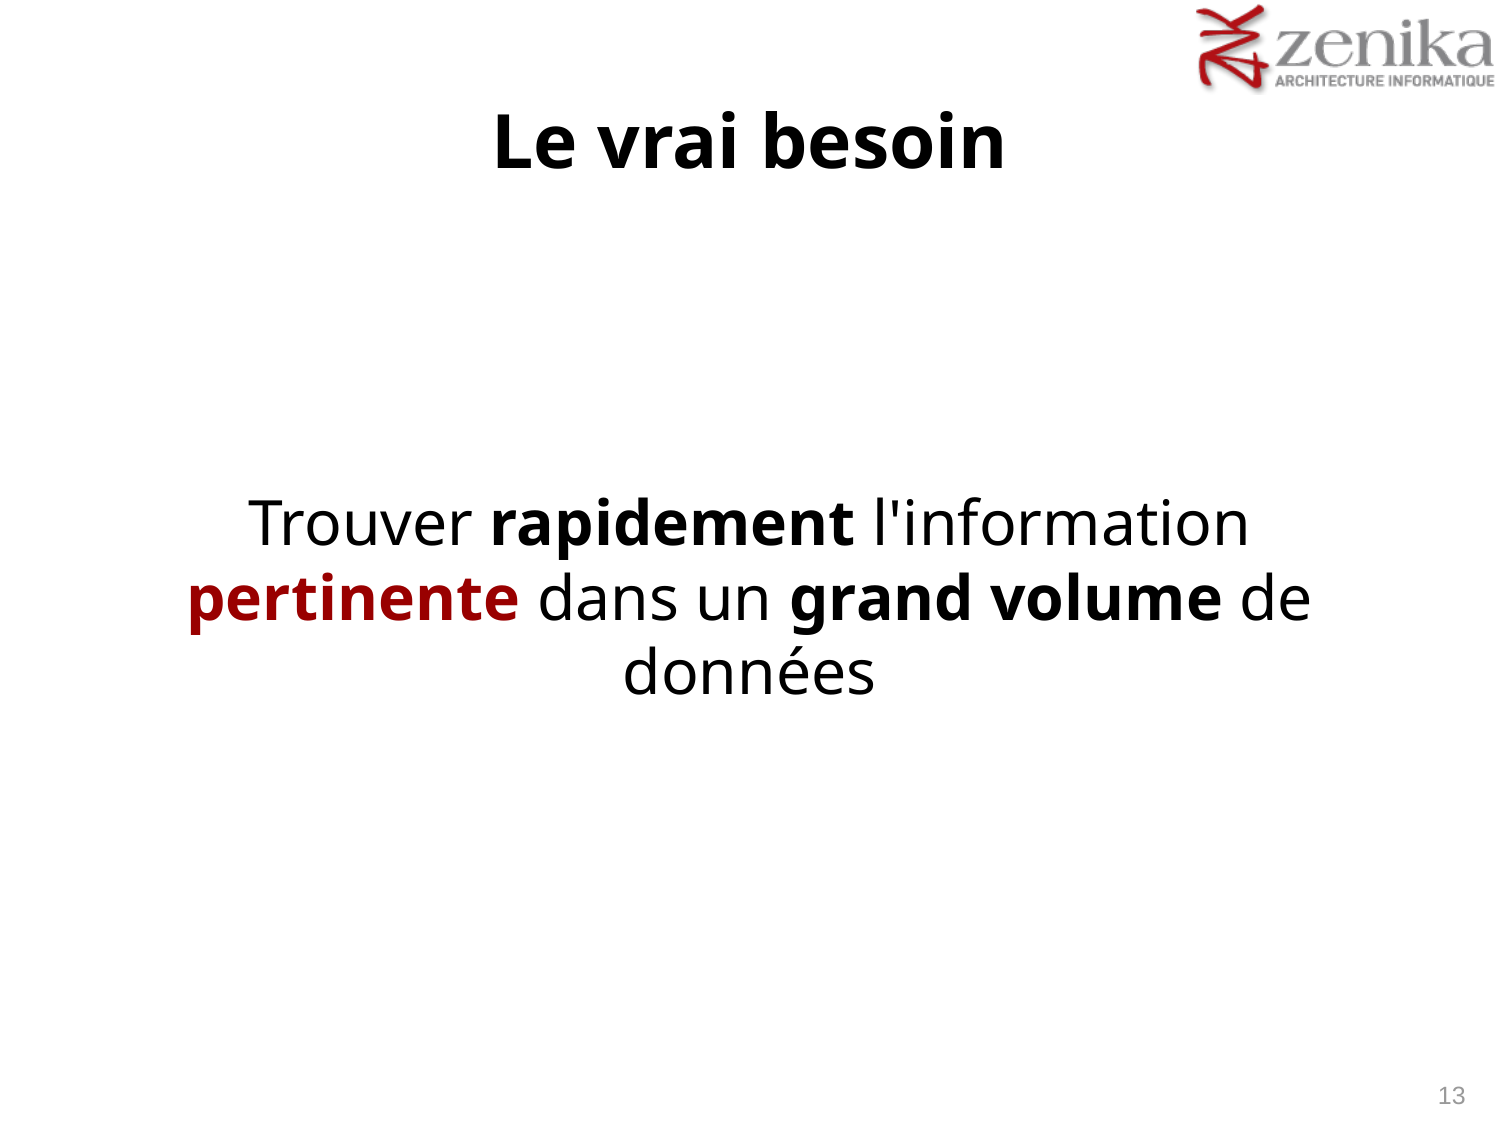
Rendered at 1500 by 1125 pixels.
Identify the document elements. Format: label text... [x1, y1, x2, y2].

text_box Le vrai besoin [75, 29, 1425, 248]
text_box Trouver rapidement l'information pertinente dans un grand volume de données [75, 328, 1425, 1011]
picture [1190, 0, 1500, 95]
